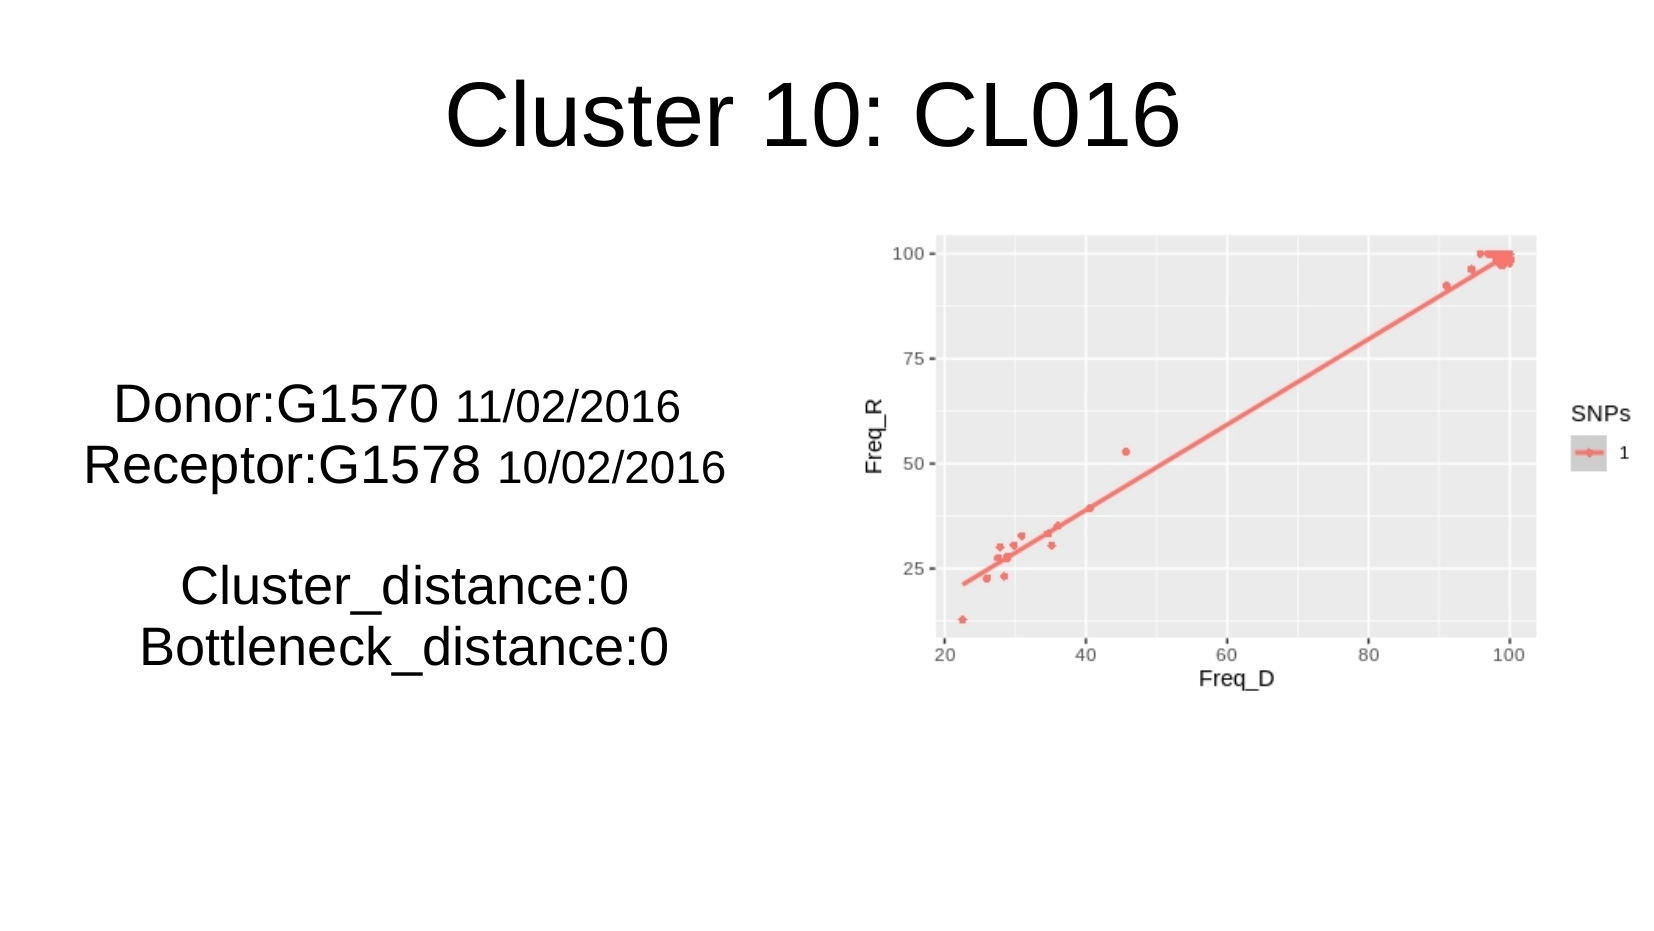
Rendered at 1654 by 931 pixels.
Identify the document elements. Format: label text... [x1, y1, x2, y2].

text_box Donor:G1570 11/02/2016 Receptor:G1578 10/02/2016 Cluster_distance:0 Bottleneck_distance:0 [30, 255, 781, 796]
picture [855, 224, 1654, 702]
title Cluster 10: CL016 [82, 37, 1571, 193]
